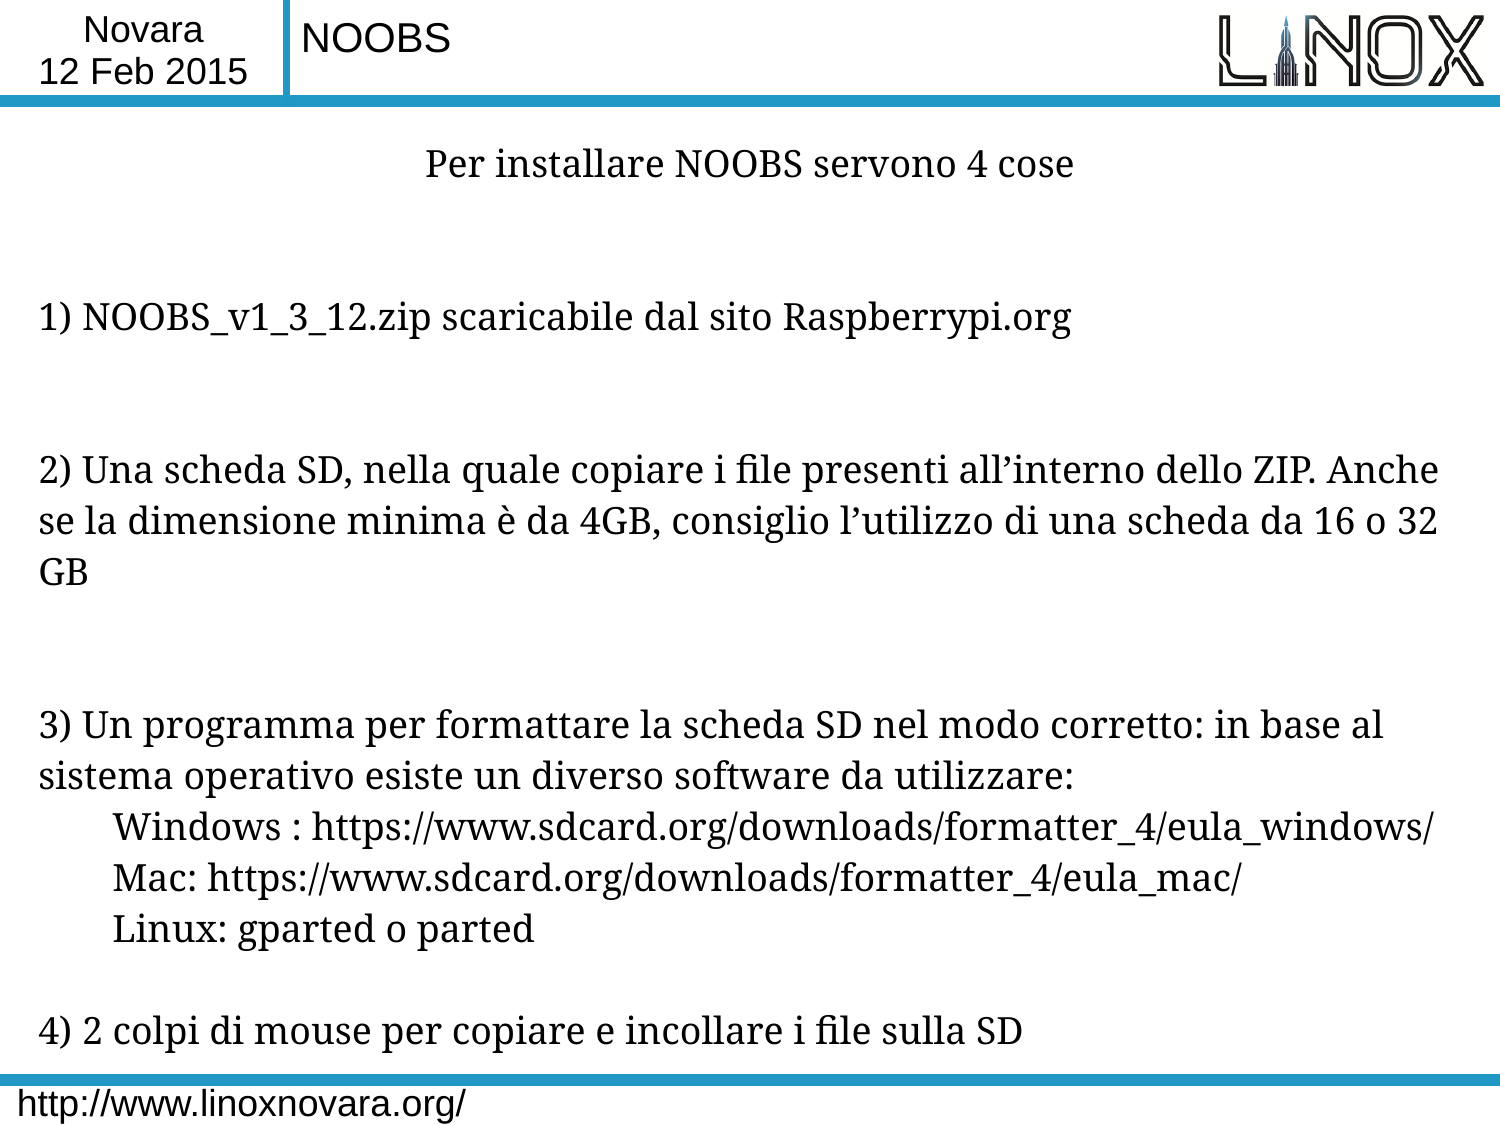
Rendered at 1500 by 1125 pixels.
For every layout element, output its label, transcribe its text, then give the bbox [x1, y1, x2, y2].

text_box Per installare NOOBS servono 4 cose 1) NOOBS_v1_3_12.zip scaricabile dal sito Raspberrypi.org 2) Una scheda SD, nella quale copiare i file presenti all’interno dello ZIP. Anche se la dimensione minima è da 4GB, consiglio l’utilizzo di una scheda da 16 o 32 GB 3) Un programma per formattare la scheda SD nel modo corretto: in base al sistema operativo esiste un diverso software da utilizzare: Windows : https://www.sdcard.org/downloads/formatter_4/eula_windows/ Mac: https://www.sdcard.org/downloads/formatter_4/eula_mac/ Linux: gparted o parted 4) 2 colpi di mouse per copiare e incollare i file sulla SD Per maggiori informazioni esiste un piccolo tutorial a questo indirizzo http://www.raspberrypi.org/help/ [23, 129, 1477, 1059]
picture [0, 1074, 1500, 1086]
picture [0, 0, 1500, 107]
list NOOBS [286, 7, 1312, 83]
